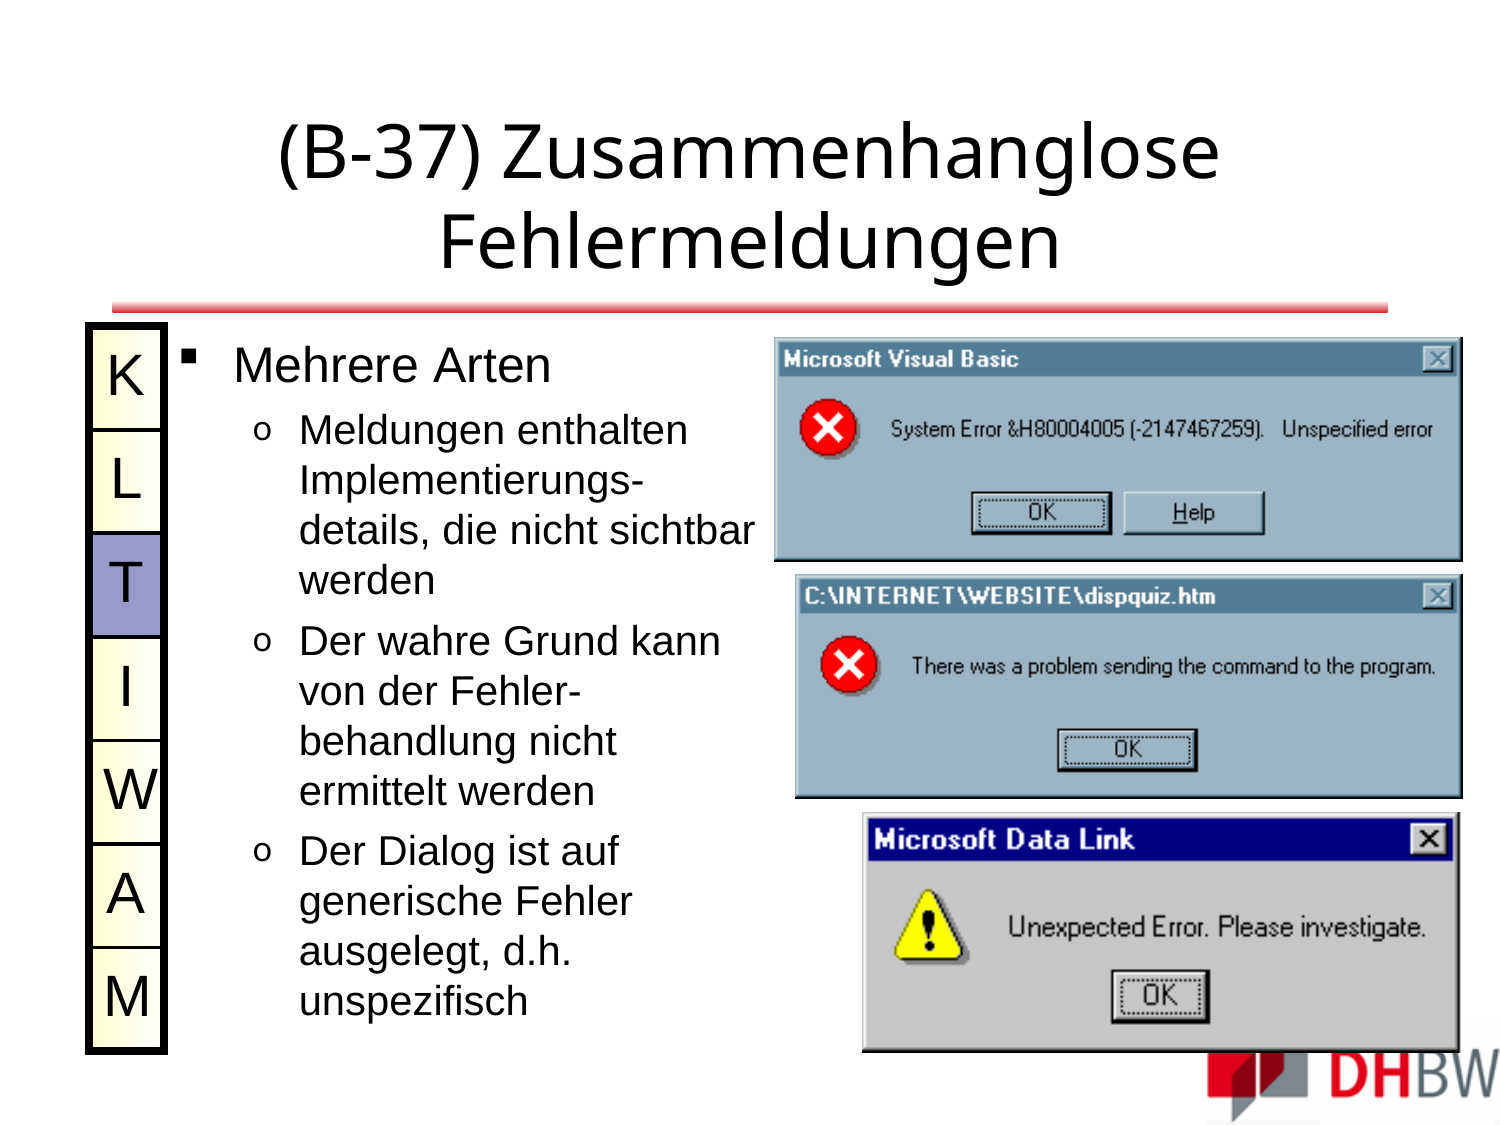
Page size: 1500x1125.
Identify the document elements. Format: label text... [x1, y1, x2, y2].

picture [862, 812, 1500, 1125]
table_header K [93, 330, 160, 428]
table_cell I [93, 639, 160, 739]
table_cell W [93, 742, 160, 842]
list Mehrere Arten Meldungen enthalten Implementierungs-details, die nicht sichtbar werden Der wahre Grund kann von der Fehler-behandlung nicht ermittelt werden Der Dialog ist auf generische Fehler ausgelegt, d.h. unspezifisch [168, 324, 775, 1051]
table_cell A [93, 846, 160, 946]
title (B-37) Zusammenhanglose Fehlermeldungen [112, 96, 1388, 292]
table_cell M [93, 949, 160, 1047]
table_cell L [93, 432, 160, 531]
picture [795, 574, 1463, 799]
table_cell T [93, 535, 160, 635]
picture [774, 337, 1463, 562]
